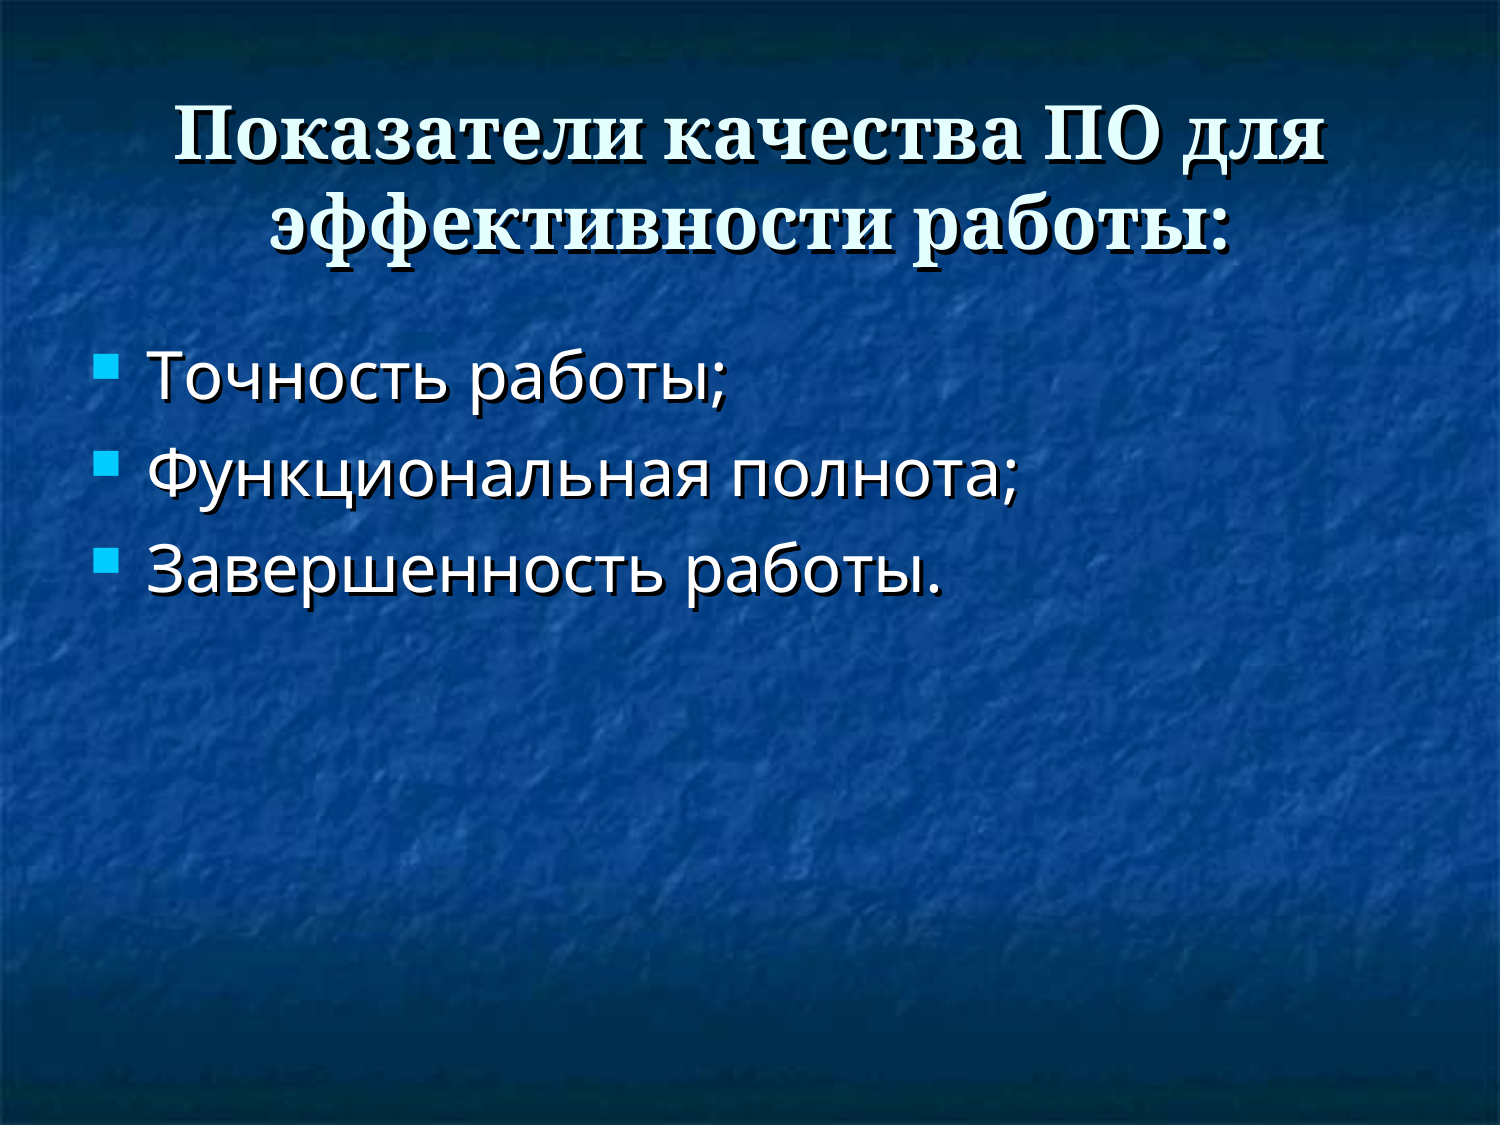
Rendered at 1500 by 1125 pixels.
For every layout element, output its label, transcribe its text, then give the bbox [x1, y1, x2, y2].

picture [0, 0, 1500, 1125]
list Точность работы; Функциональная полнота; Завершенность работы. [75, 324, 1426, 1000]
title Показатели качества ПО для эффективности работы: [75, 57, 1426, 293]
